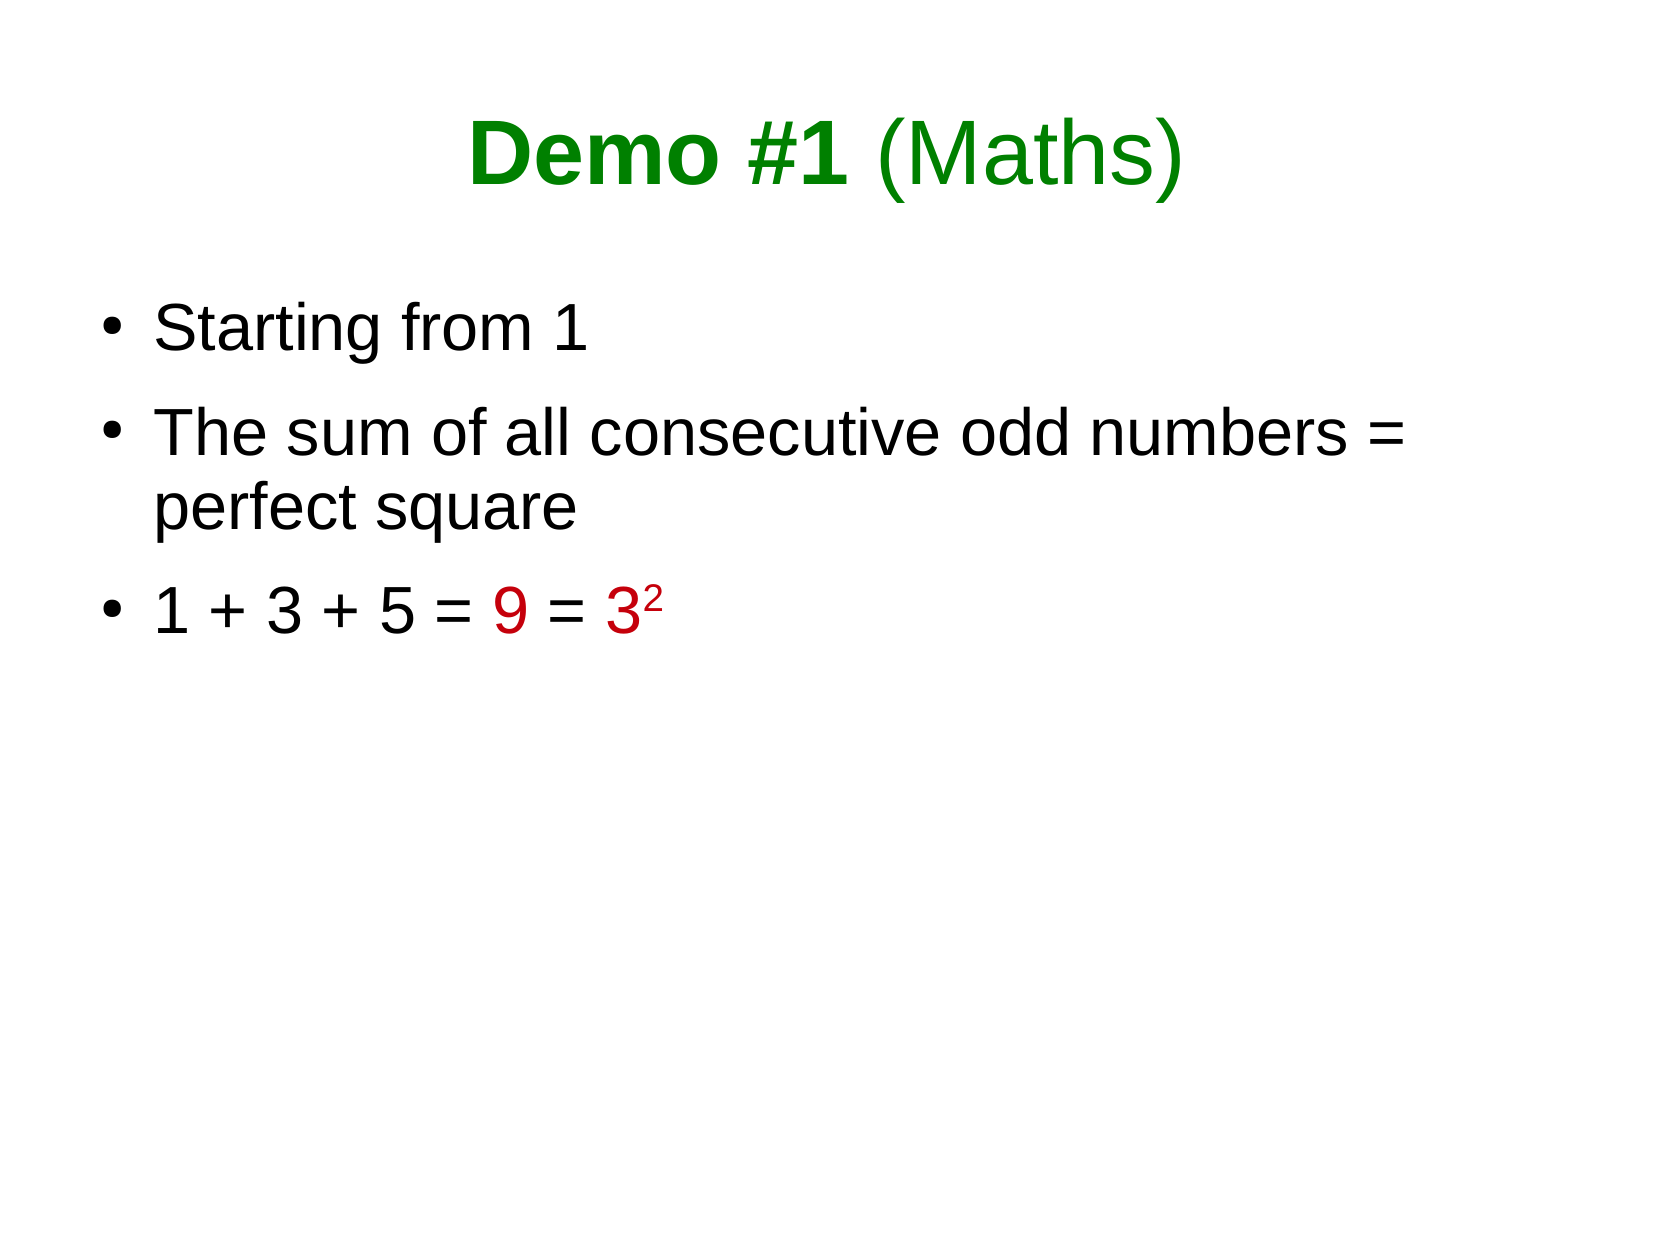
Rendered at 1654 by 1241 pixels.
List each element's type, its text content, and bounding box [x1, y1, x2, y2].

title Demo #1 (Maths) [82, 49, 1571, 257]
list Starting from 1 The sum of all consecutive odd numbers = perfect square 1 + 3 + 5 = 9 = 32 [82, 290, 1501, 662]
